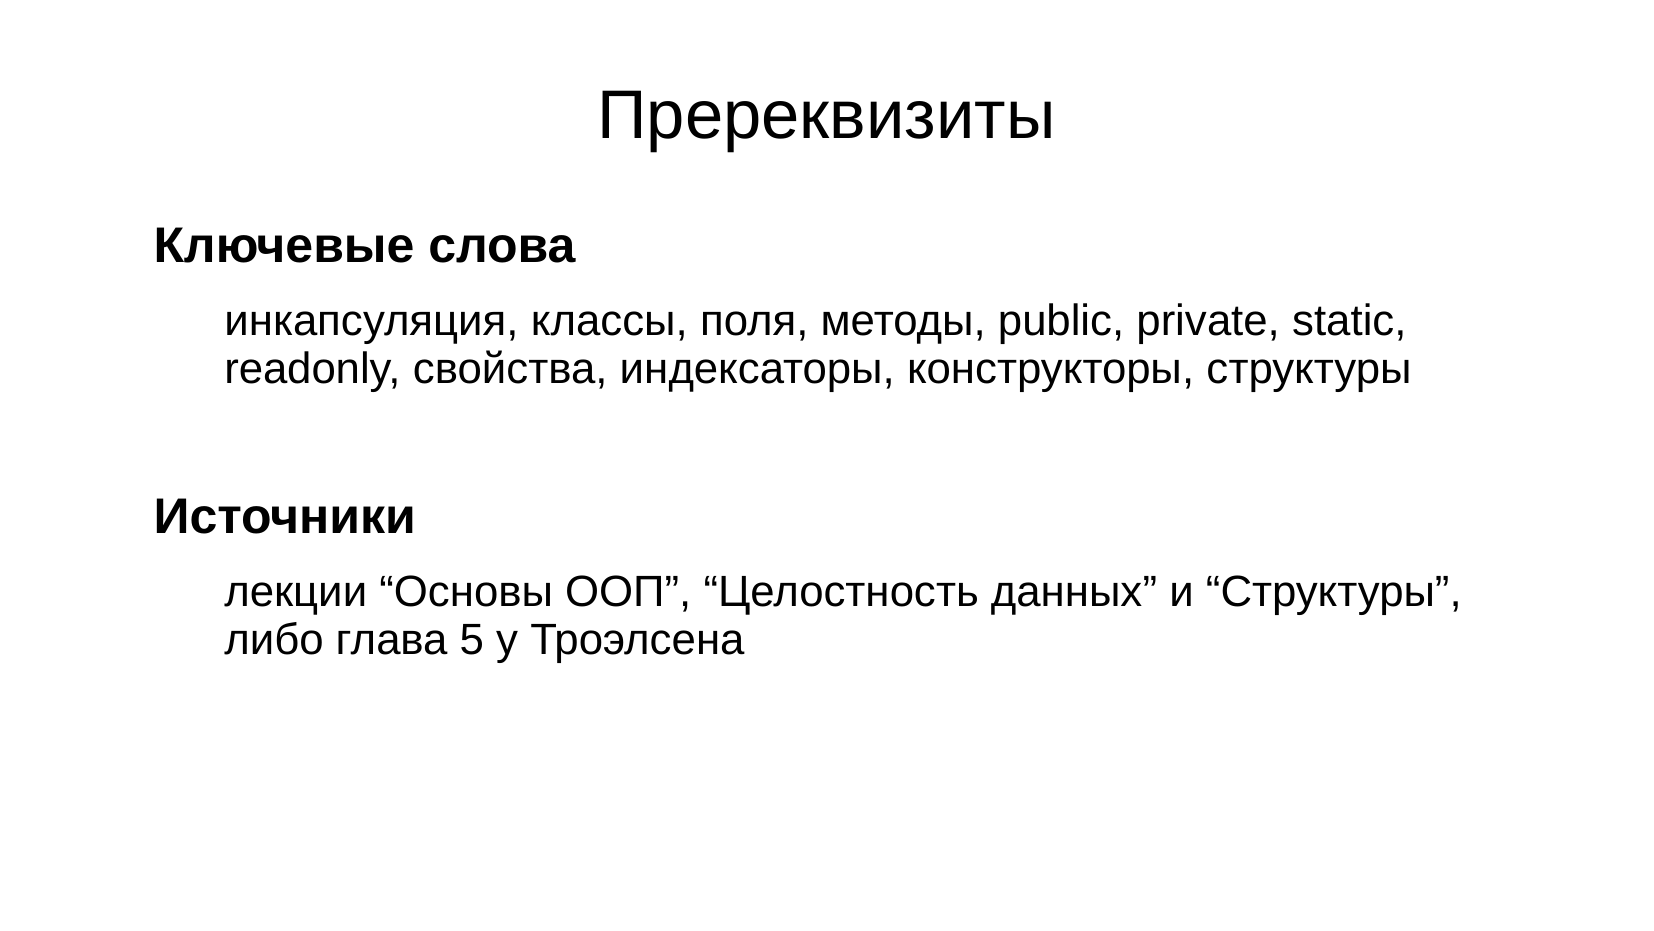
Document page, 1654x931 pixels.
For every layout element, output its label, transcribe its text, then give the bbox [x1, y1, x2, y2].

list Ключевые слова инкапсуляция, классы, поля, методы, public, private, static, readonly, свойства, индексаторы, конструкторы, структуры Источники лекции “Основы ООП”, “Целостность данных” и “Структуры”, либо глава 5 у Троэлсена [82, 217, 1571, 758]
title Пререквизиты [82, 37, 1571, 193]
